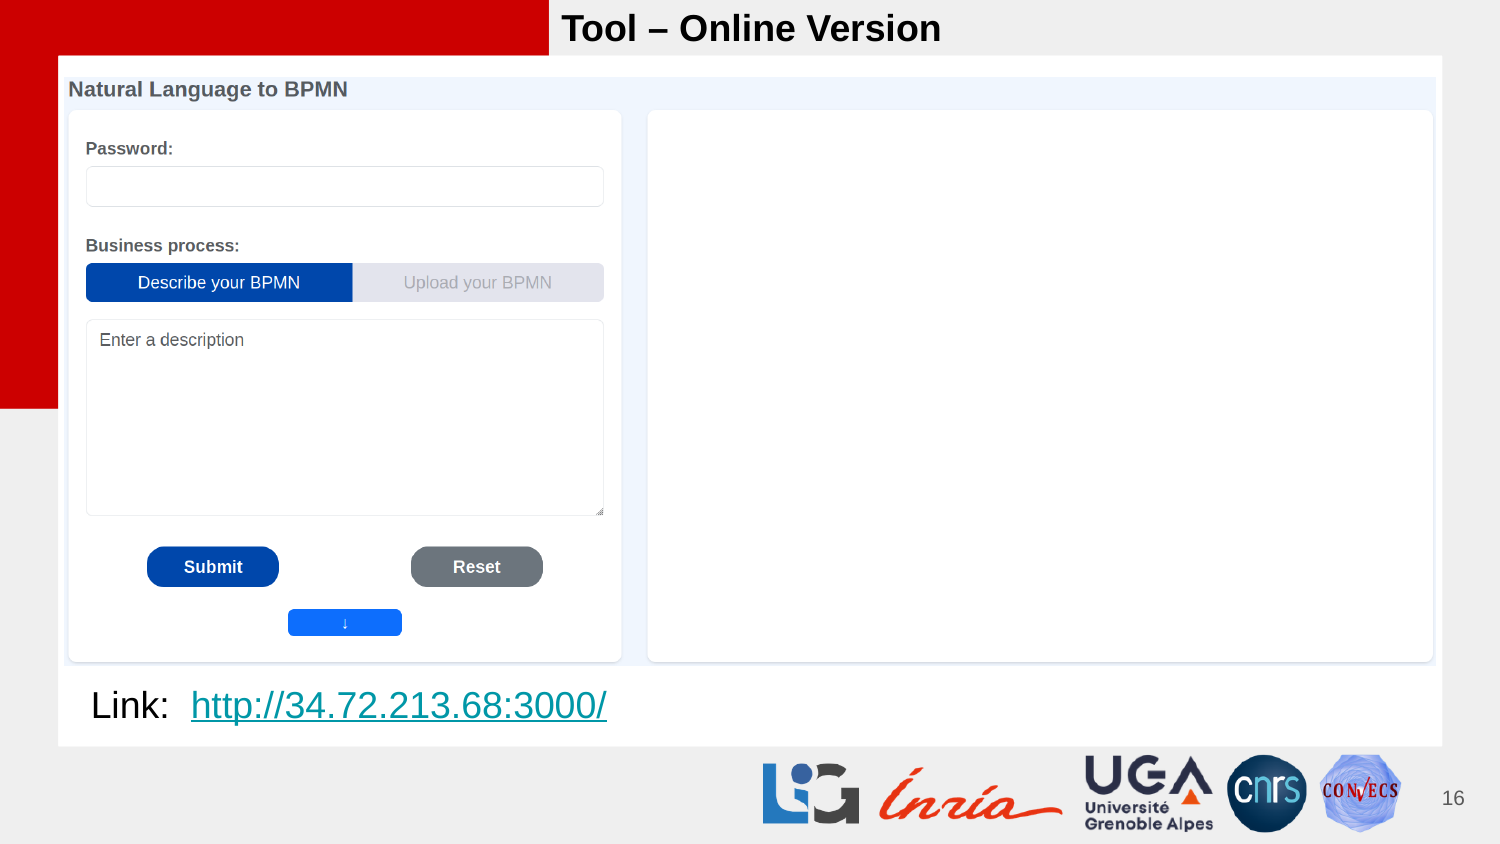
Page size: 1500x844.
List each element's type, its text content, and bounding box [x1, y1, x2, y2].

picture [0, 0, 1500, 844]
text_box Tool – Online Version [546, 0, 1441, 55]
slide_number <number> [1389, 764, 1480, 830]
text_box Link: http://34.72.213.68:3000/ [75, 665, 1425, 731]
